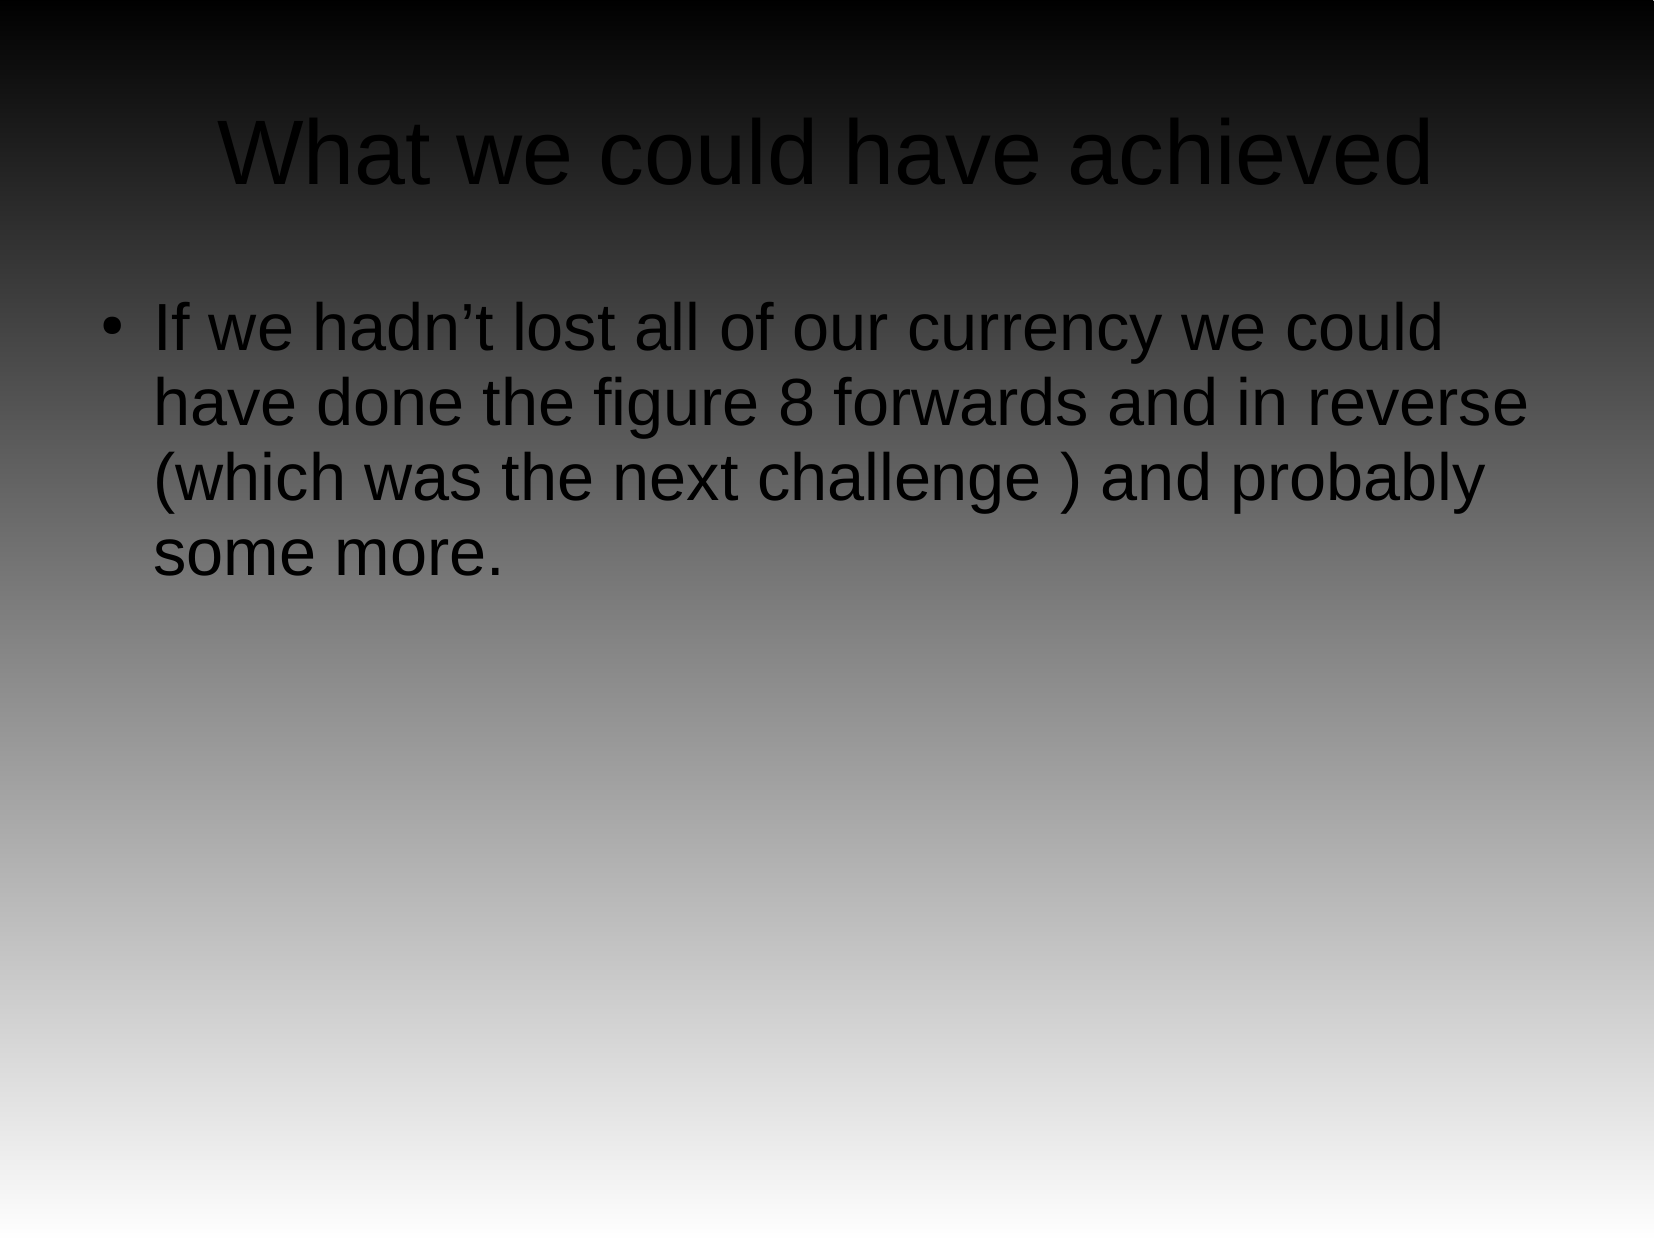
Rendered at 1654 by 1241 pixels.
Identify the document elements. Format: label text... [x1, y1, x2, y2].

list If we hadn’t lost all of our currency we could have done the figure 8 forwards and in reverse (which was the next challenge ) and probably some more. [82, 290, 1571, 1010]
title What we could have achieved [82, 49, 1571, 257]
